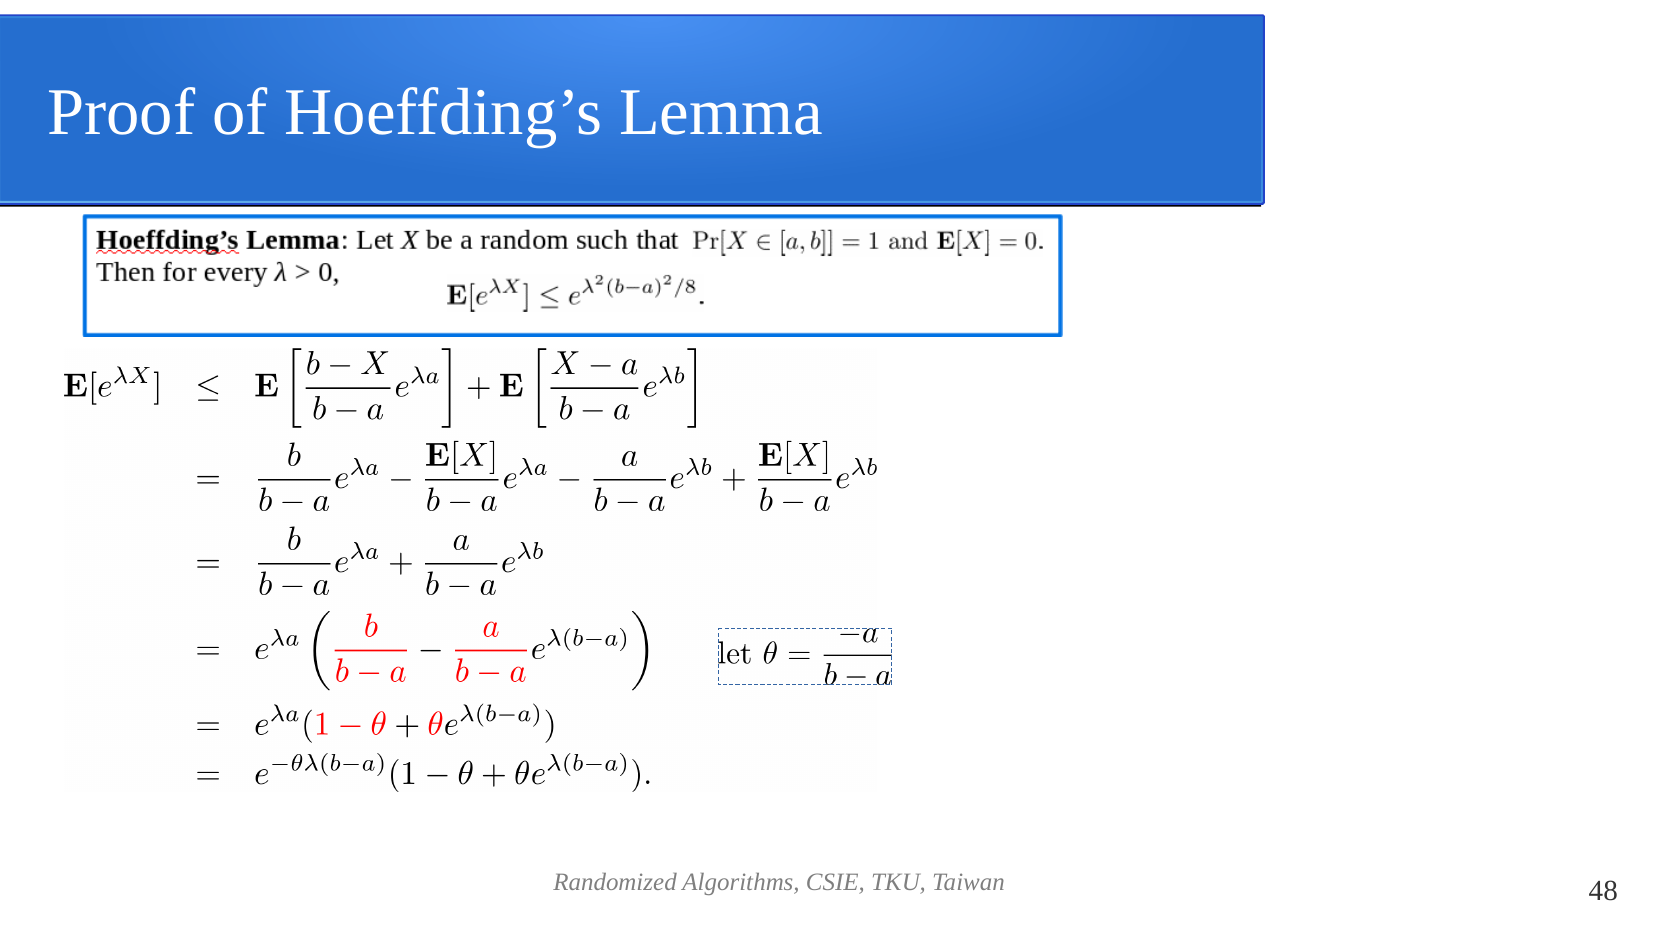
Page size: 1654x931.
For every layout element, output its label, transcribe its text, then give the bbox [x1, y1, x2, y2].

picture [64, 348, 892, 792]
picture [82, 212, 1063, 337]
title Proof of Hoeffding’s Lemma [47, 35, 1199, 189]
